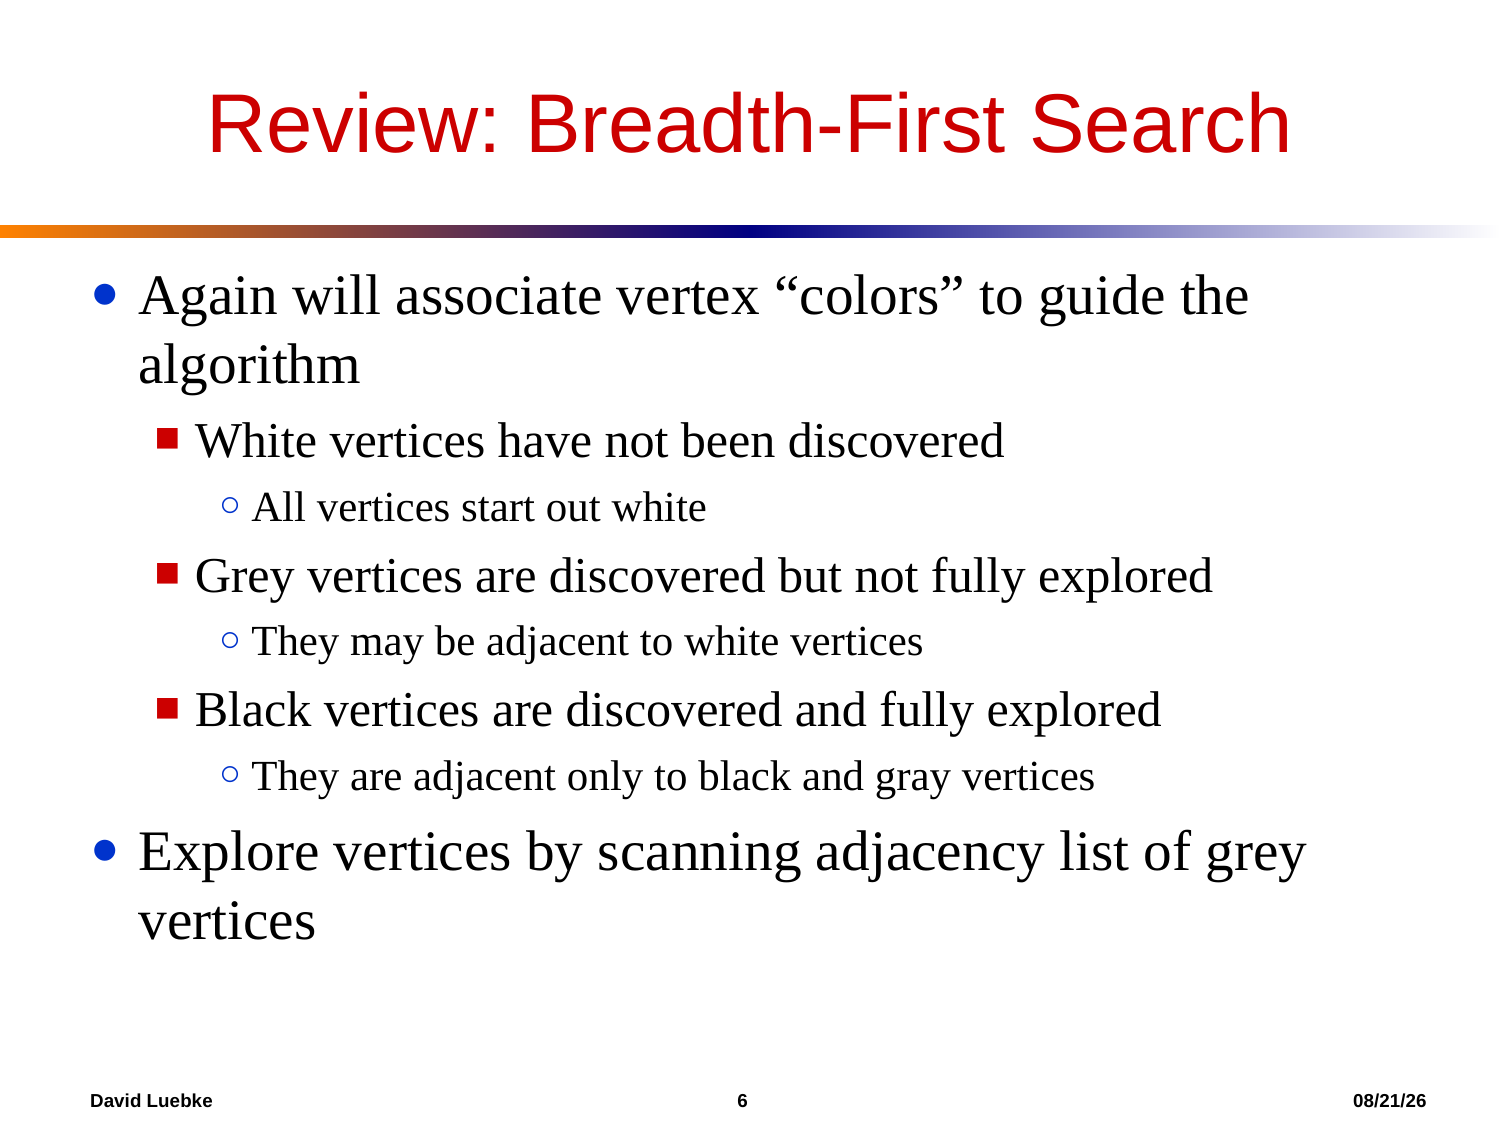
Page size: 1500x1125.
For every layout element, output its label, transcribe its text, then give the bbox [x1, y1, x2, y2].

text_box David Luebke <number> 03/10/19 [75, 1074, 1426, 1125]
title Review: Breadth-First Search [75, 37, 1426, 201]
list Again will associate vertex “colors” to guide the algorithm White vertices have not been discovered All vertices start out white Grey vertices are discovered but not fully explored They may be adjacent to white vertices Black vertices are discovered and fully explored They are adjacent only to black and gray vertices Explore vertices by scanning adjacency list of grey vertices [75, 249, 1426, 963]
